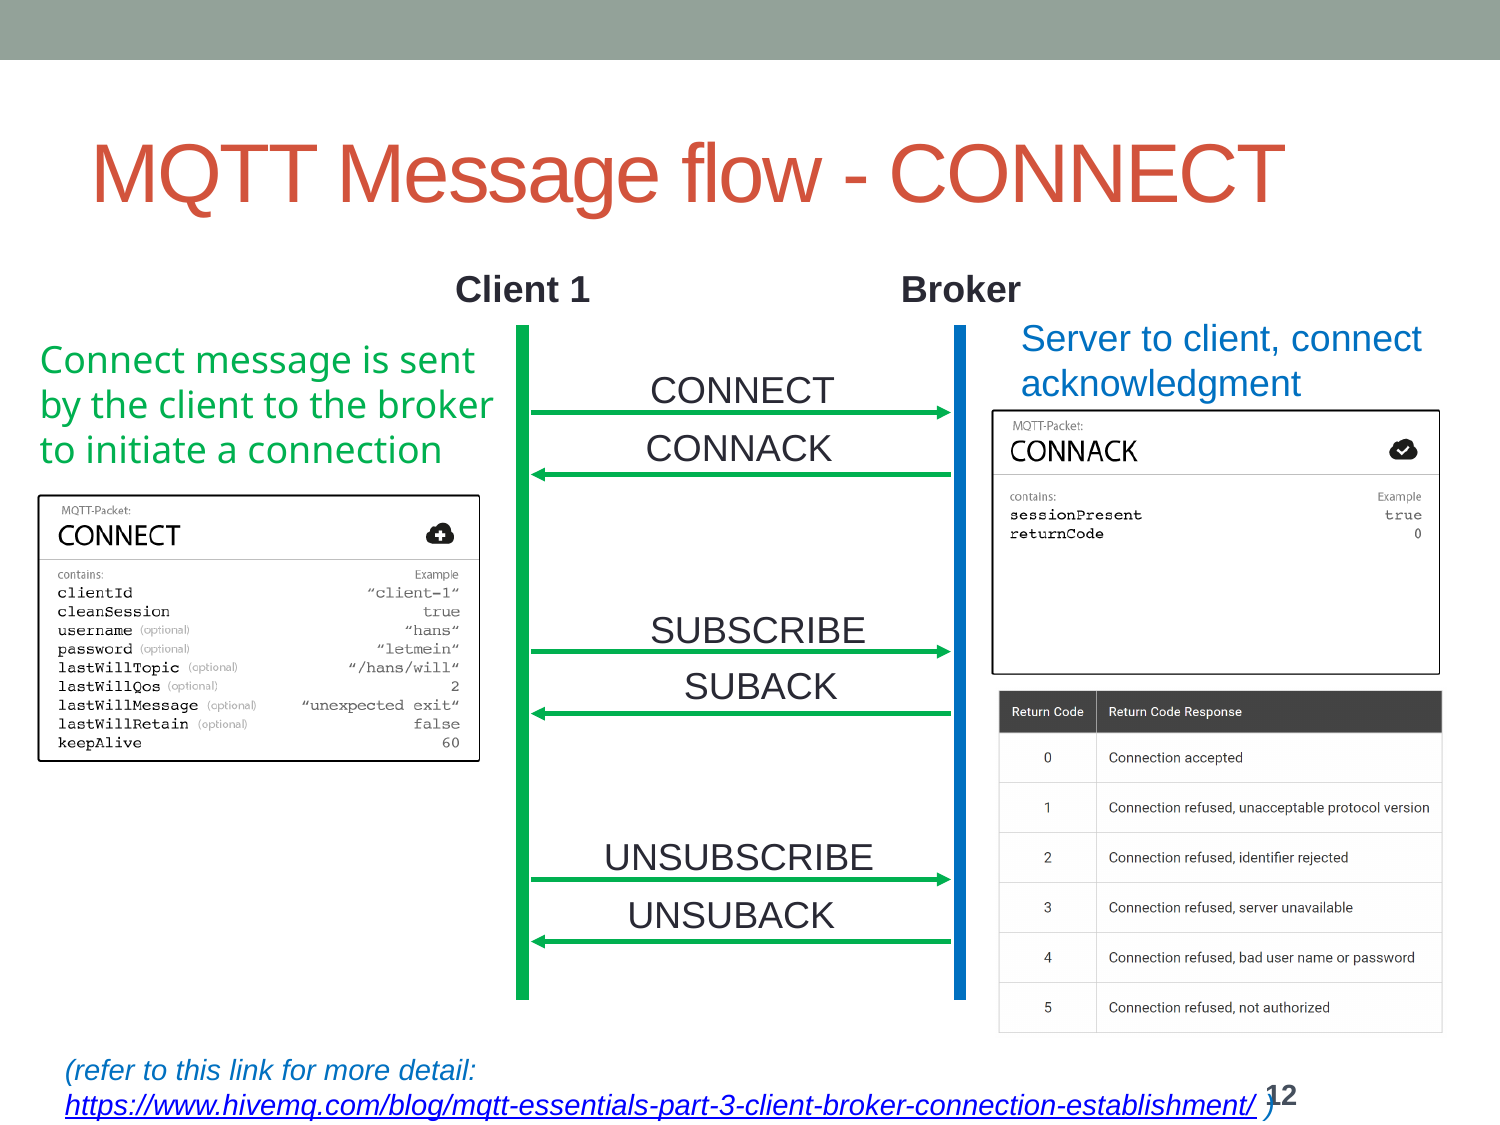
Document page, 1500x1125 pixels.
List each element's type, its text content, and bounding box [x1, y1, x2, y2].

text_box SUBSCRIBE [635, 598, 882, 658]
text_box (refer to this link for more detail: https://www.hivemq.com/blog/mqtt-essentials-part-3-client-broker-connection-establishment/ ) [50, 1044, 1408, 1125]
text_box CONNACK [630, 416, 848, 477]
picture [991, 409, 1440, 675]
text_box Client 1 [440, 257, 606, 317]
text_box Broker [886, 257, 1037, 317]
text_box UNSUBACK [612, 883, 854, 944]
text_box SUBACK [669, 654, 853, 715]
title MQTT Message flow - CONNECT [75, 87, 1425, 250]
text_box CONNECT [635, 359, 851, 419]
text_box Server to client, connect acknowledgment [1006, 306, 1454, 412]
text_box UNSUBSCRIBE [589, 825, 890, 886]
text_box Connect message is sent by the client to the broker to initiate a connection [24, 328, 514, 478]
picture [995, 687, 1447, 1038]
picture [37, 494, 480, 773]
